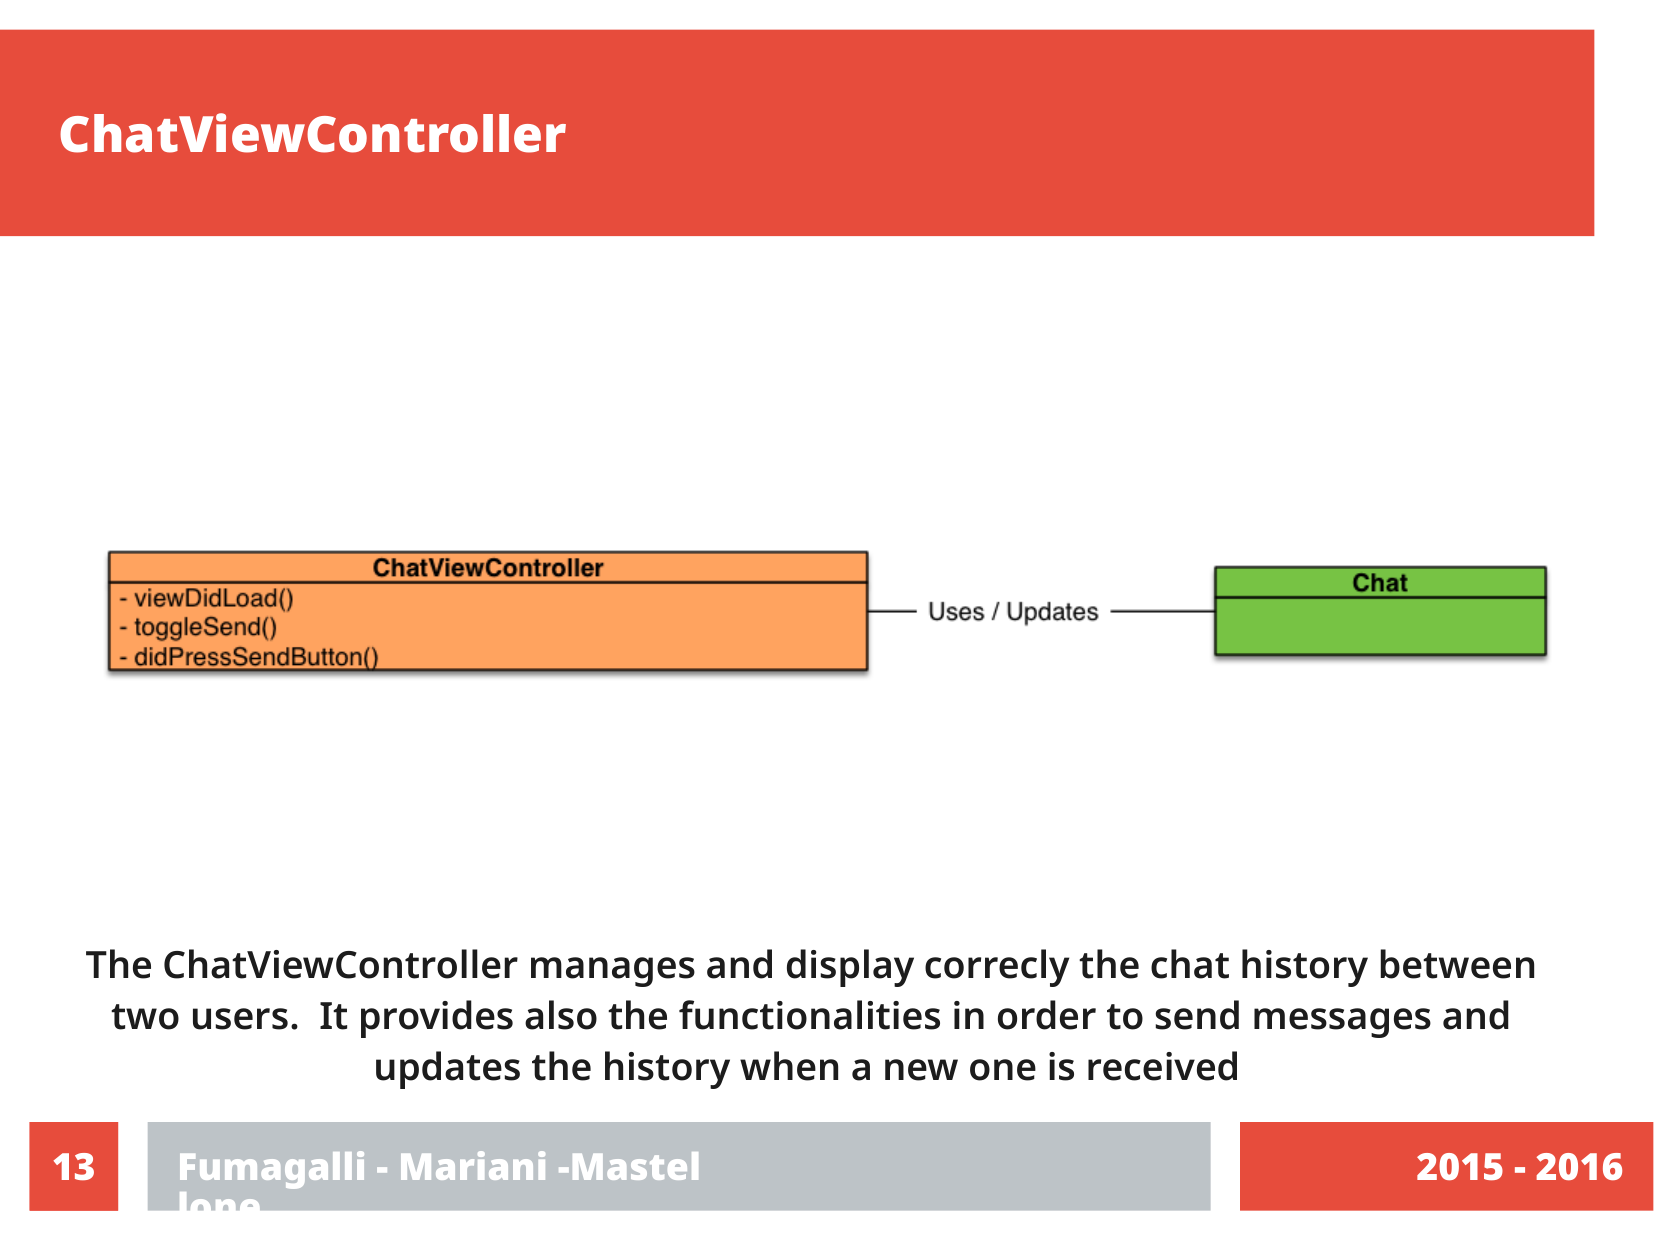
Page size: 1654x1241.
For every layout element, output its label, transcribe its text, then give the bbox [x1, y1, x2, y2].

picture [27, 474, 1627, 750]
list The ChatViewController manages and display correcly the chat history between two users. It provides also the functionalities in order to send messages and updates the history when a new one is received [59, 750, 1565, 1092]
title ChatViewController [59, 59, 1595, 207]
